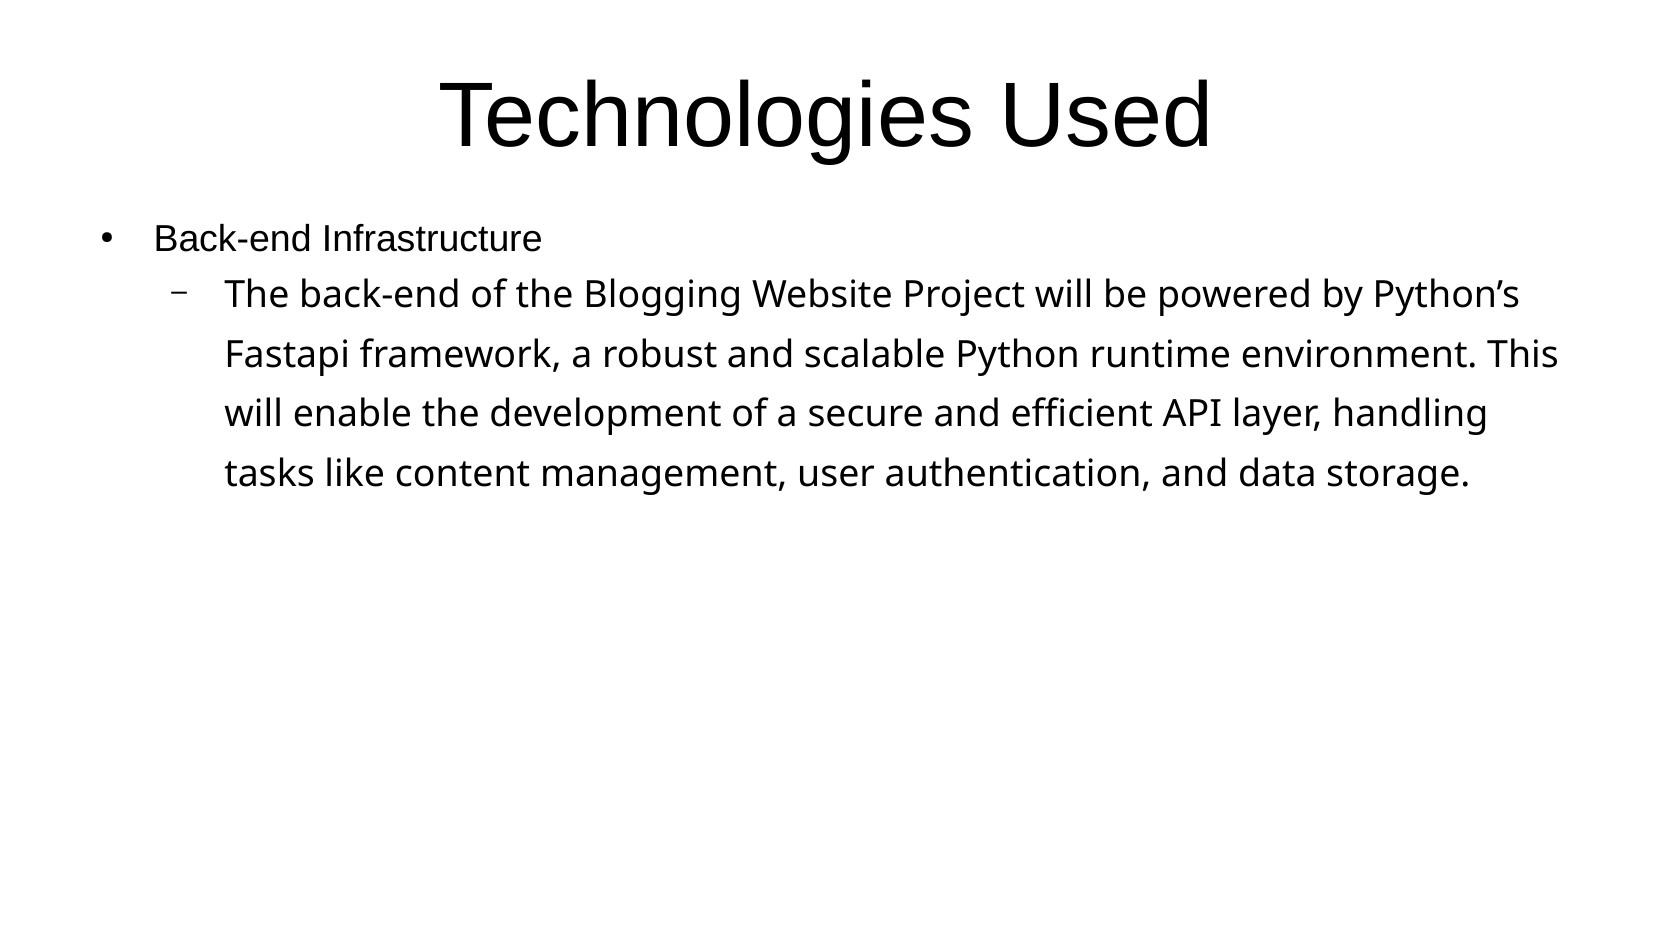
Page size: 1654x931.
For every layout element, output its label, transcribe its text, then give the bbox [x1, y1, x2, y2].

list Back-end Infrastructure The back-end of the Blogging Website Project will be powered by Python’s Fastapi framework, a robust and scalable Python runtime environment. This will enable the development of a secure and efficient API layer, handling tasks like content management, user authentication, and data storage. [82, 217, 1571, 758]
title Technologies Used [82, 37, 1571, 193]
